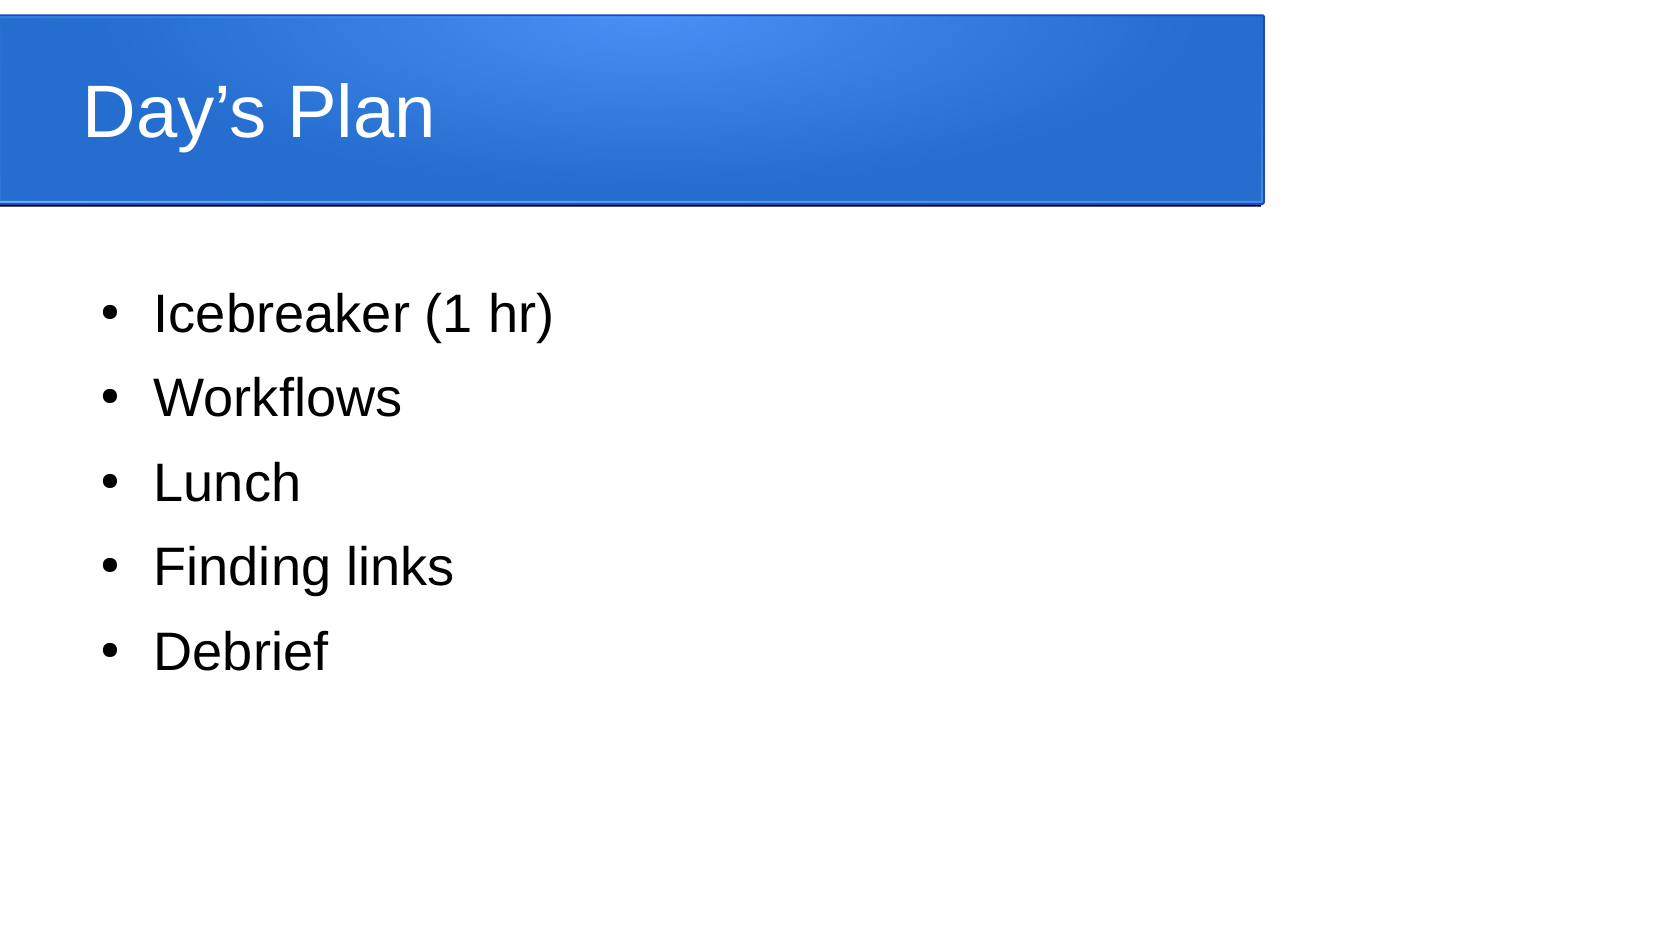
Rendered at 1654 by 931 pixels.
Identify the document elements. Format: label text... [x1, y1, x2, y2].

title Day’s Plan [82, 35, 1235, 189]
list Icebreaker (1 hr) Workflows Lunch Finding links Debrief [82, 283, 1571, 823]
